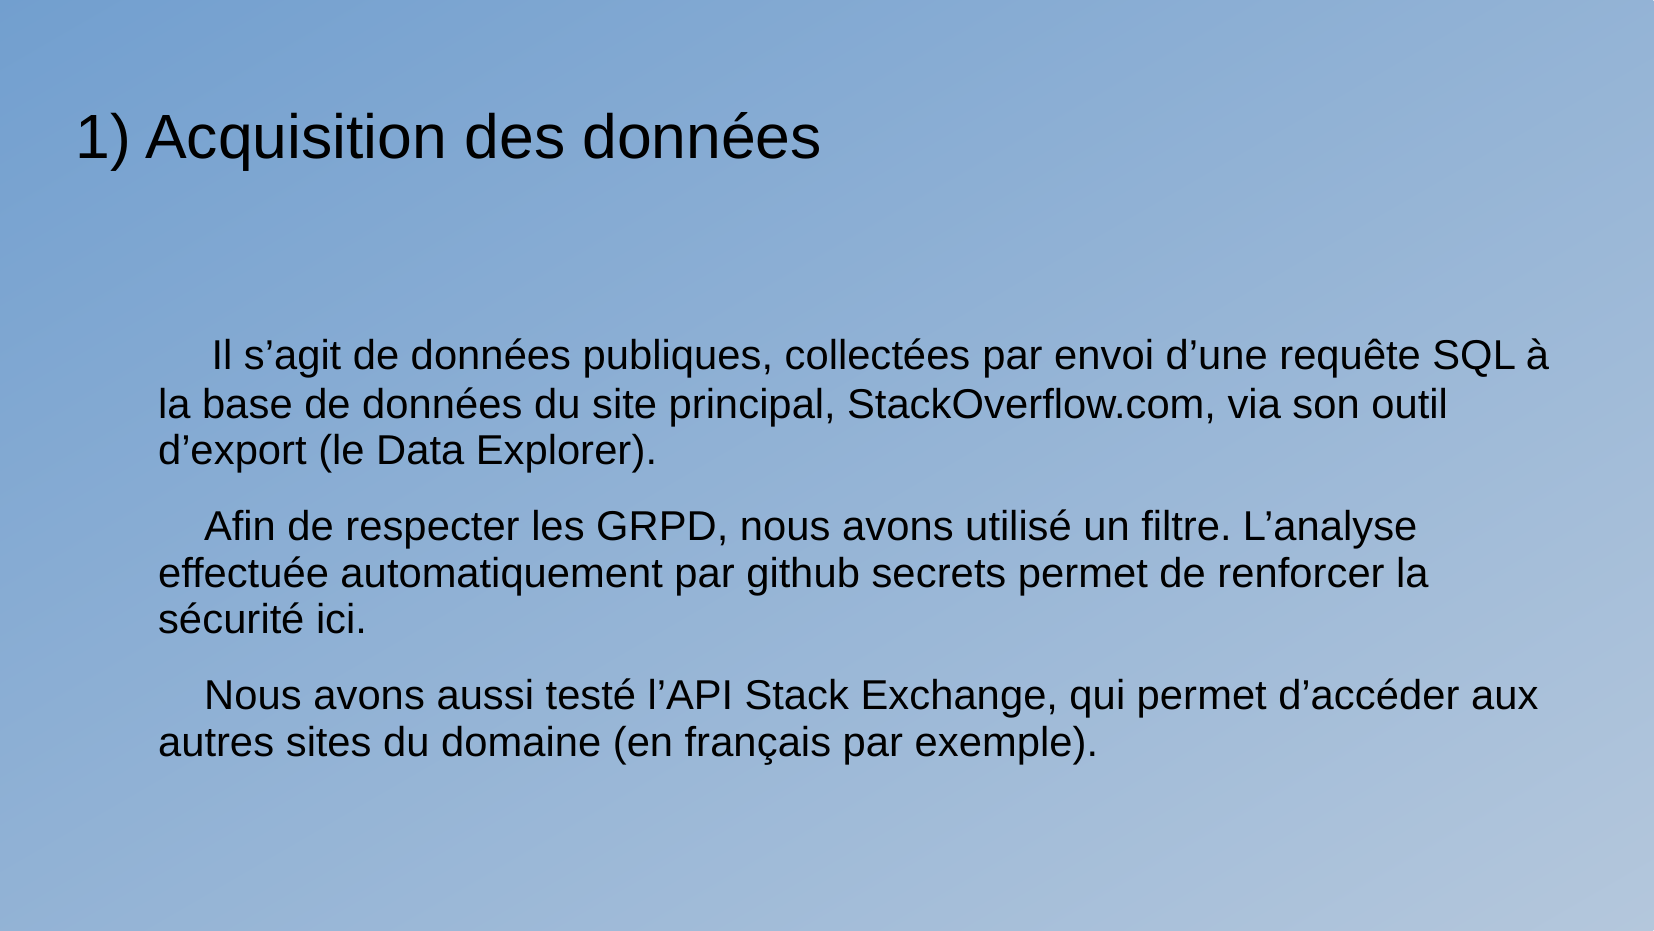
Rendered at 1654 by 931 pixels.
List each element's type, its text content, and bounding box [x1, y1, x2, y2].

title 1) Acquisition des données [75, 59, 1564, 215]
list Il s’agit de données publiques, collectées par envoi d’une requête SQL à la base de données du site principal, StackOverflow.com, via son outil d’export (le Data Explorer). Afin de respecter les GRPD, nous avons utilisé un filtre. L’analyse effectuée automatiquement par github secrets permet de renforcer la sécurité ici. Nous avons aussi testé l’API Stack Exchange, qui permet d’accéder aux autres sites du domaine (en français par exemple). [87, 324, 1564, 931]
